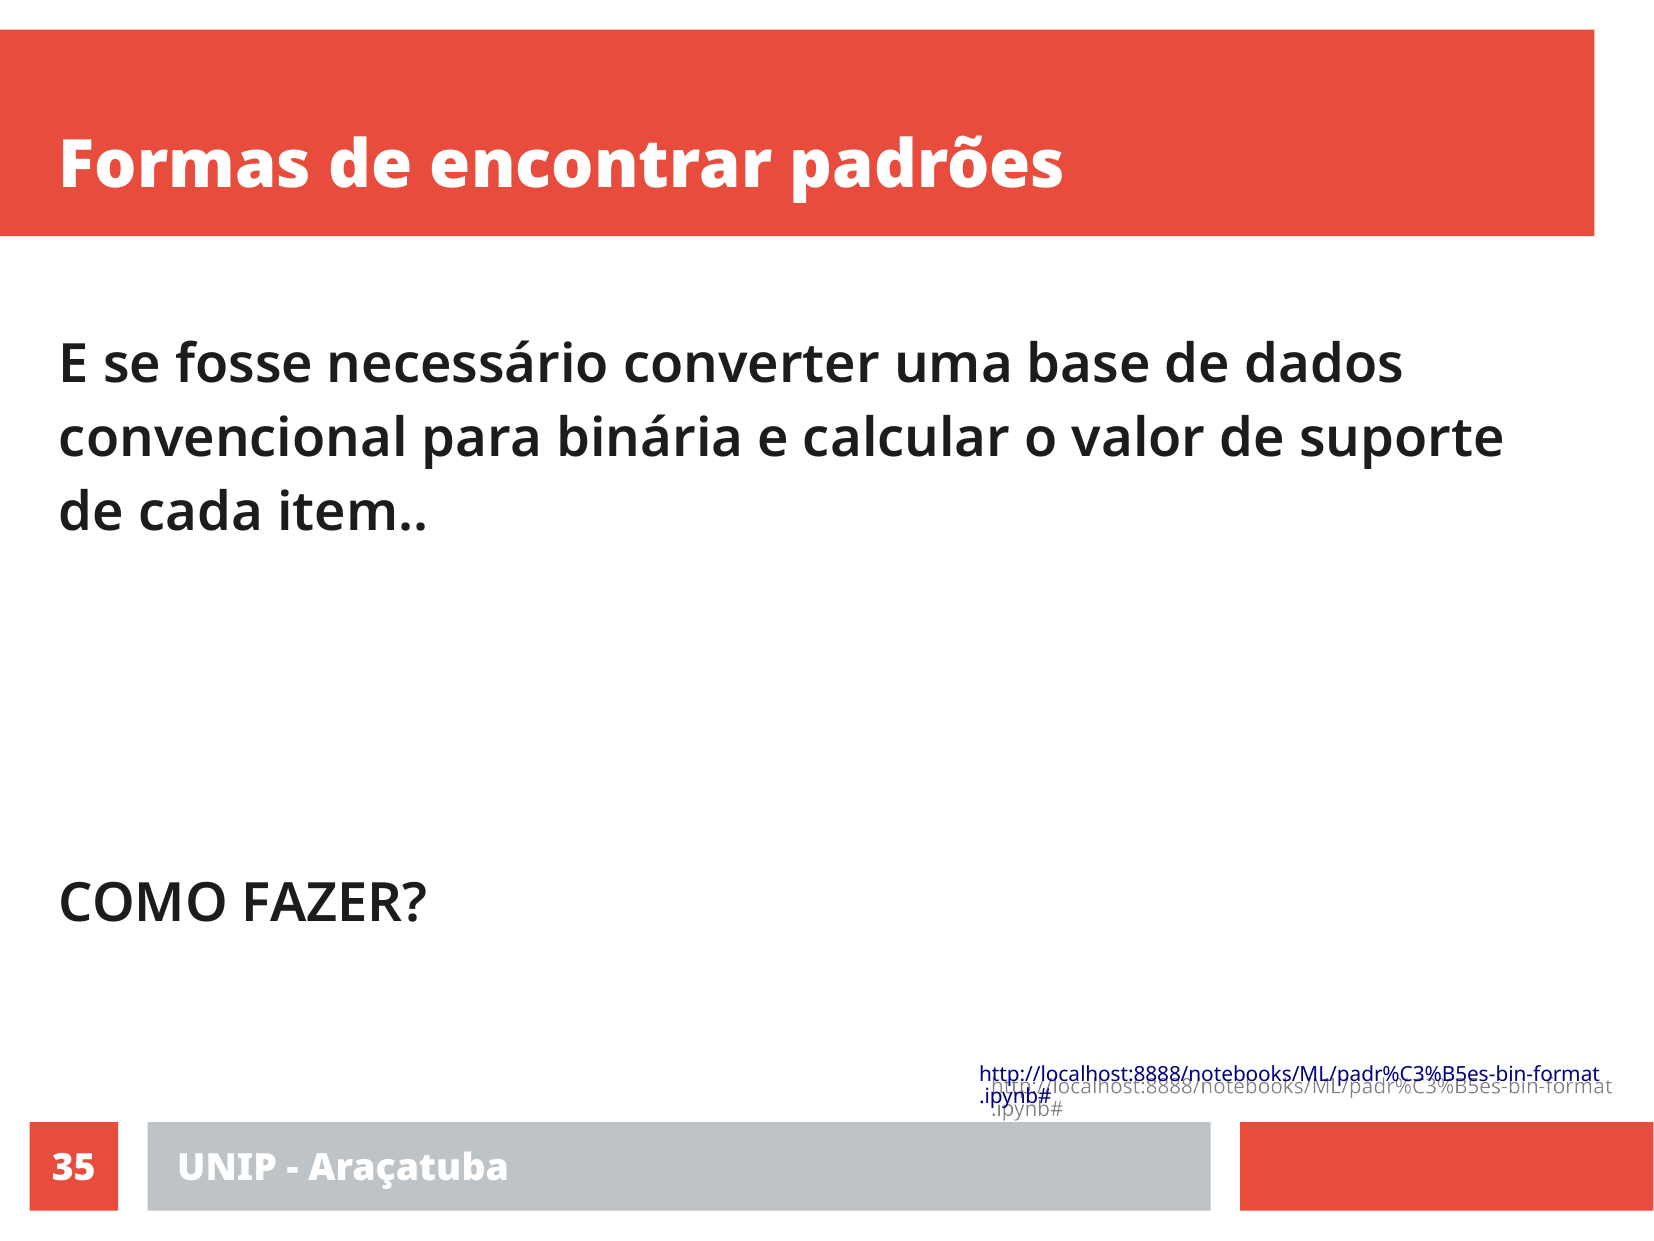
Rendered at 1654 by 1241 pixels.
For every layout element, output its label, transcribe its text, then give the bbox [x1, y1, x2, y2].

title Formas de encontrar padrões [59, 59, 1595, 207]
list E se fosse necessário converter uma base de dados convencional para binária e calcular o valor de suporte de cada item.. COMO FAZER? [59, 324, 1565, 1093]
text_box http://localhost:8888/notebooks/ML/padr%C3%B5es-bin-format.ipynb# [964, 1051, 1618, 1093]
